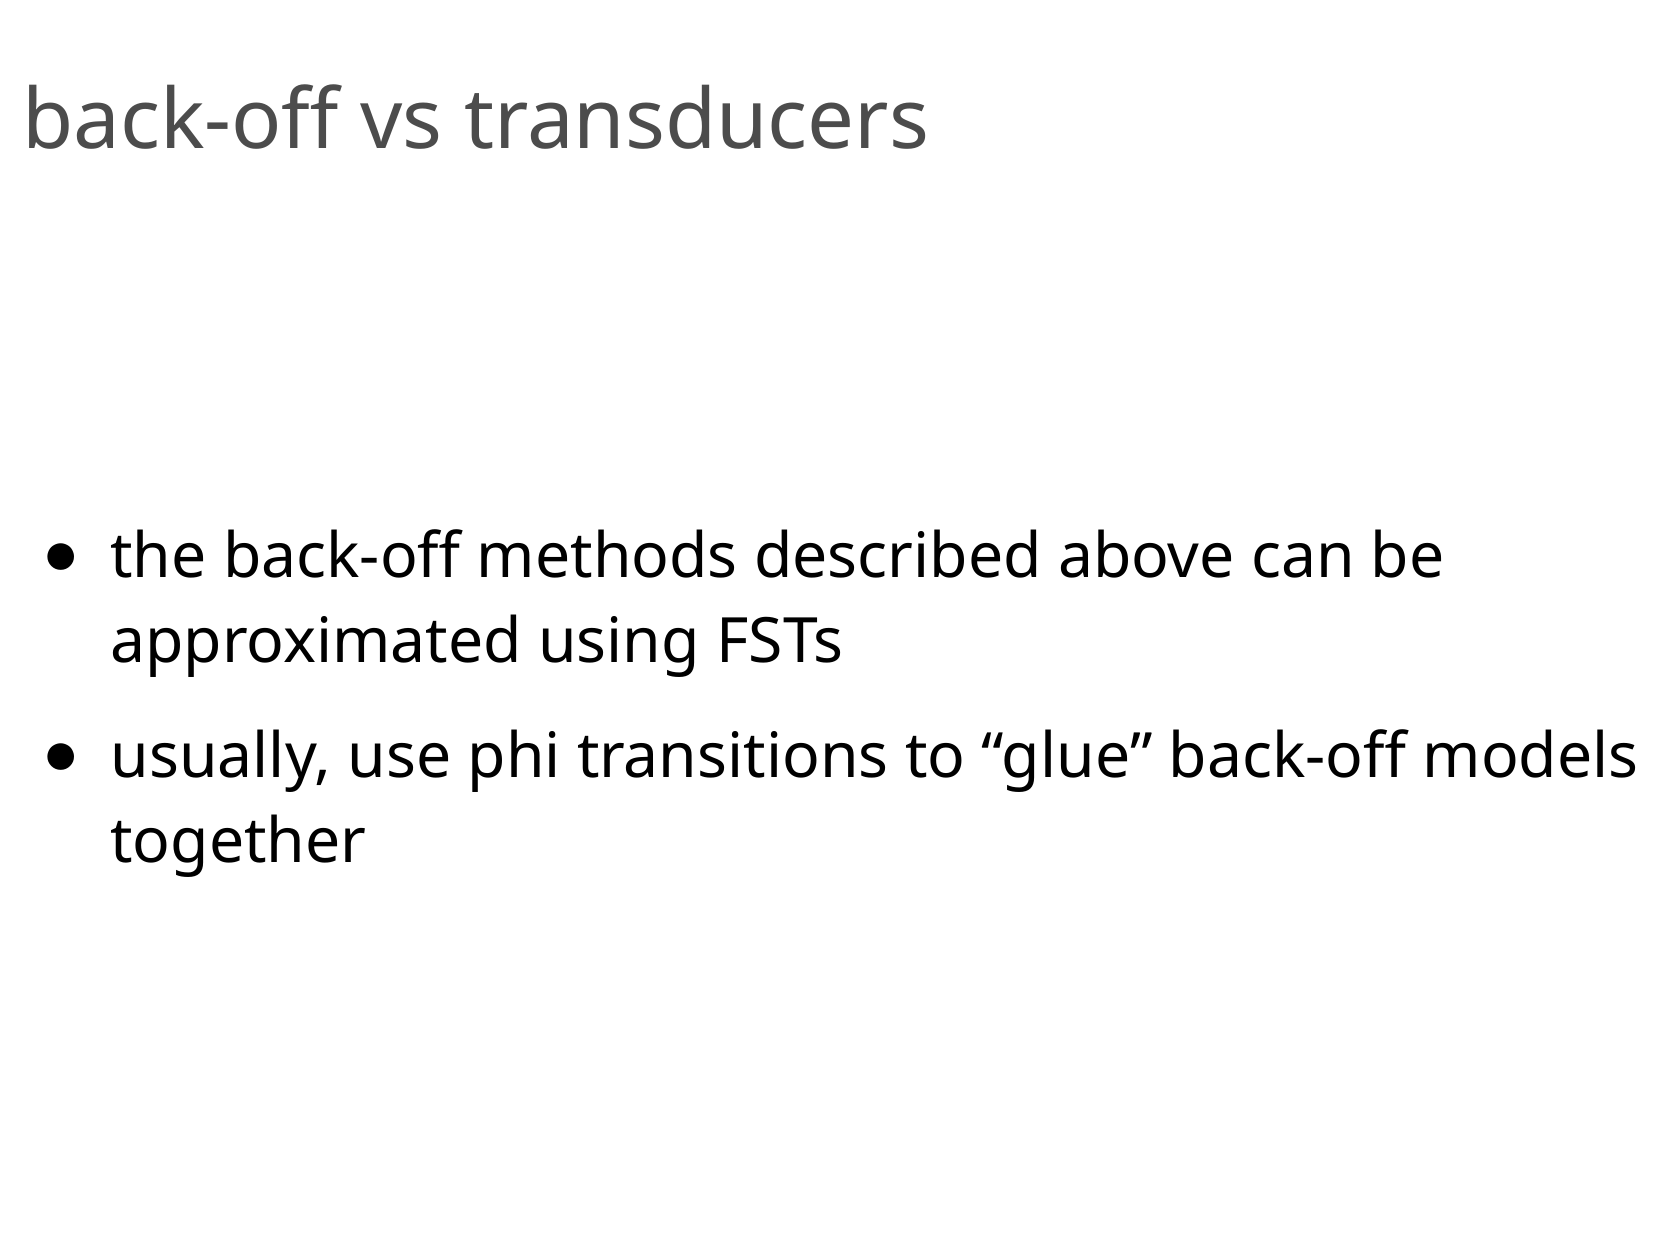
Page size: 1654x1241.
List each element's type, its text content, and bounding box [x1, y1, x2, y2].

list the back-off methods described above can be approximated using FSTs usually, use phi transitions to “glue” back-off models together [25, 233, 1654, 1158]
title back-off vs transducers [22, 26, 1654, 205]
